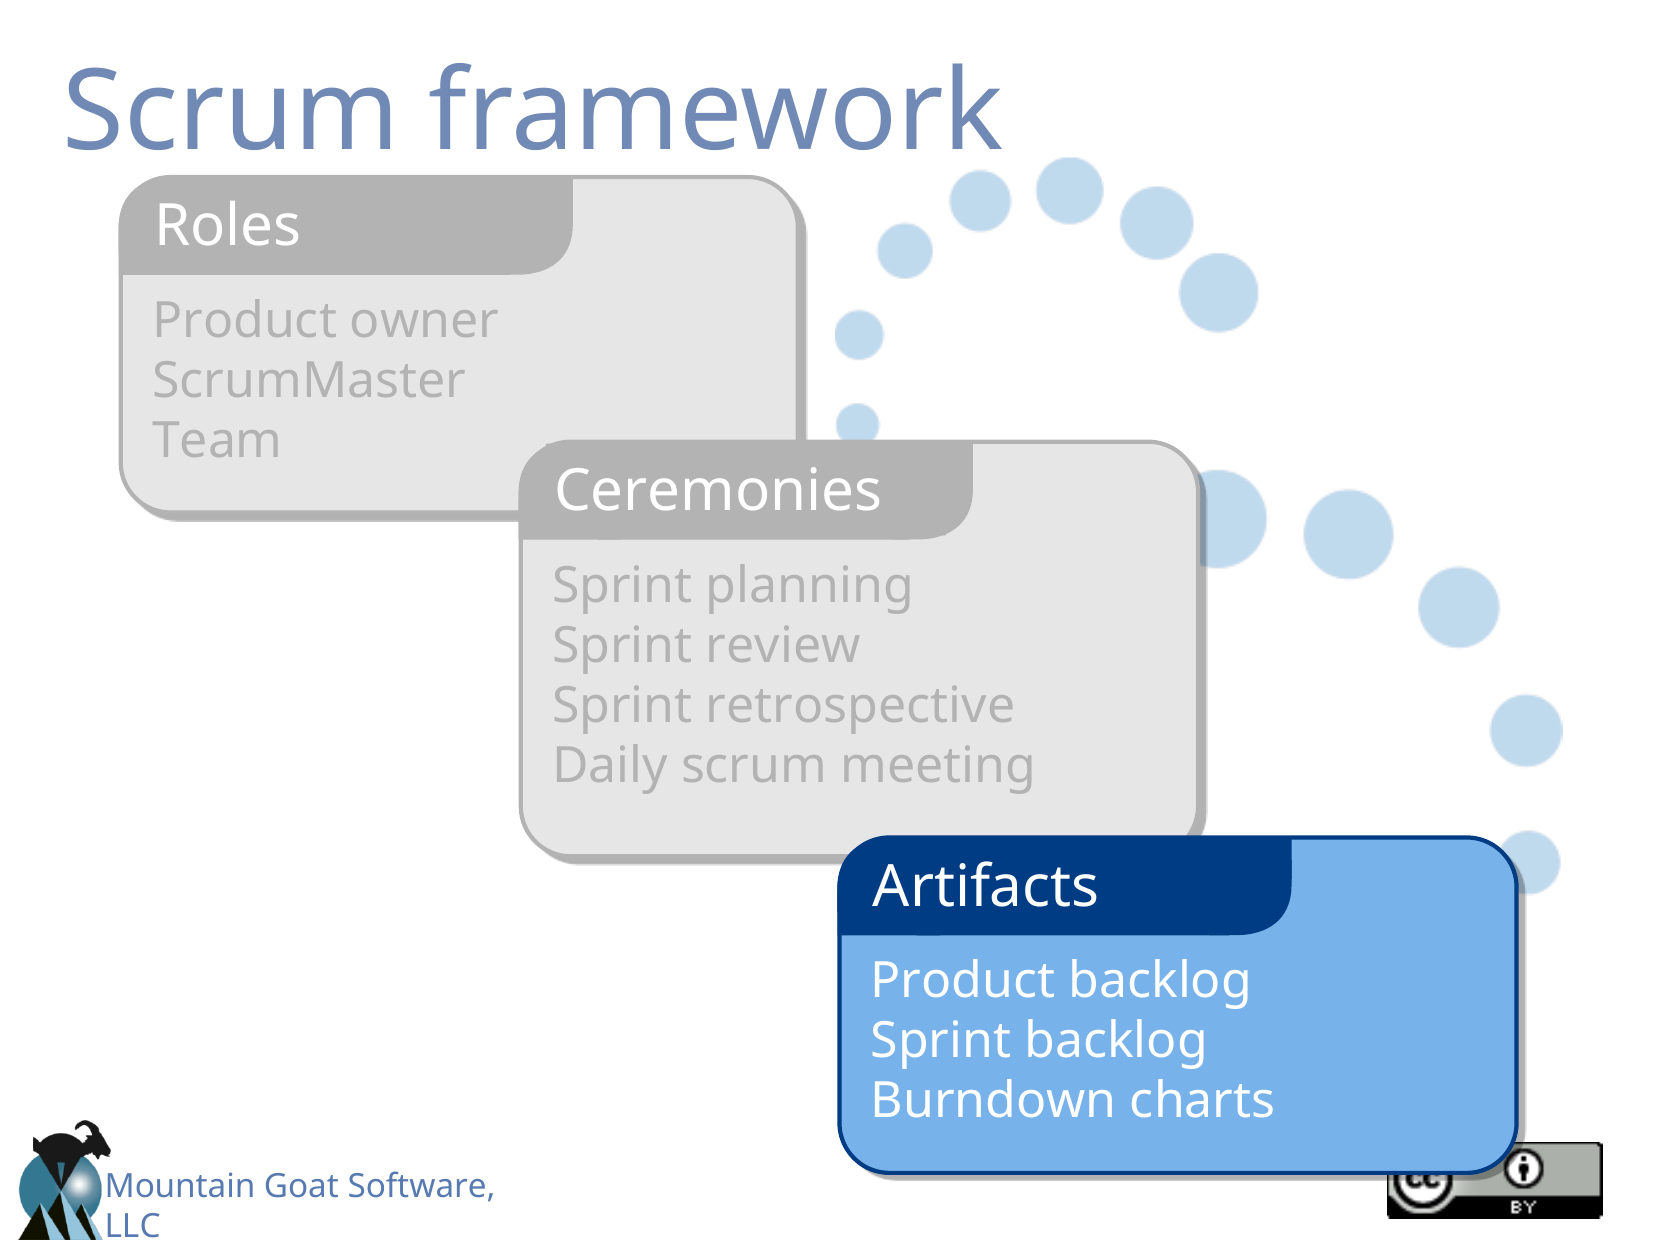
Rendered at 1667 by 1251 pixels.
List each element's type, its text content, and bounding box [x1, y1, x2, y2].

text_box Roles [145, 194, 494, 271]
text_box [118, 194, 1517, 1173]
picture [835, 857, 845, 1096]
picture [18, 1120, 111, 1240]
picture [1387, 1142, 1603, 1219]
text_box Sprint planning Sprint review Sprint retrospective Daily scrum meeting [543, 543, 1148, 828]
text_box Ceremonies [545, 443, 946, 536]
text_box Product backlog Sprint backlog Burndown charts [862, 939, 1482, 1157]
title Scrum framework [56, 18, 1609, 194]
text_box Artifacts [864, 839, 1213, 932]
picture [835, 194, 1563, 1096]
text_box Product owner ScrumMaster Team [143, 279, 605, 496]
